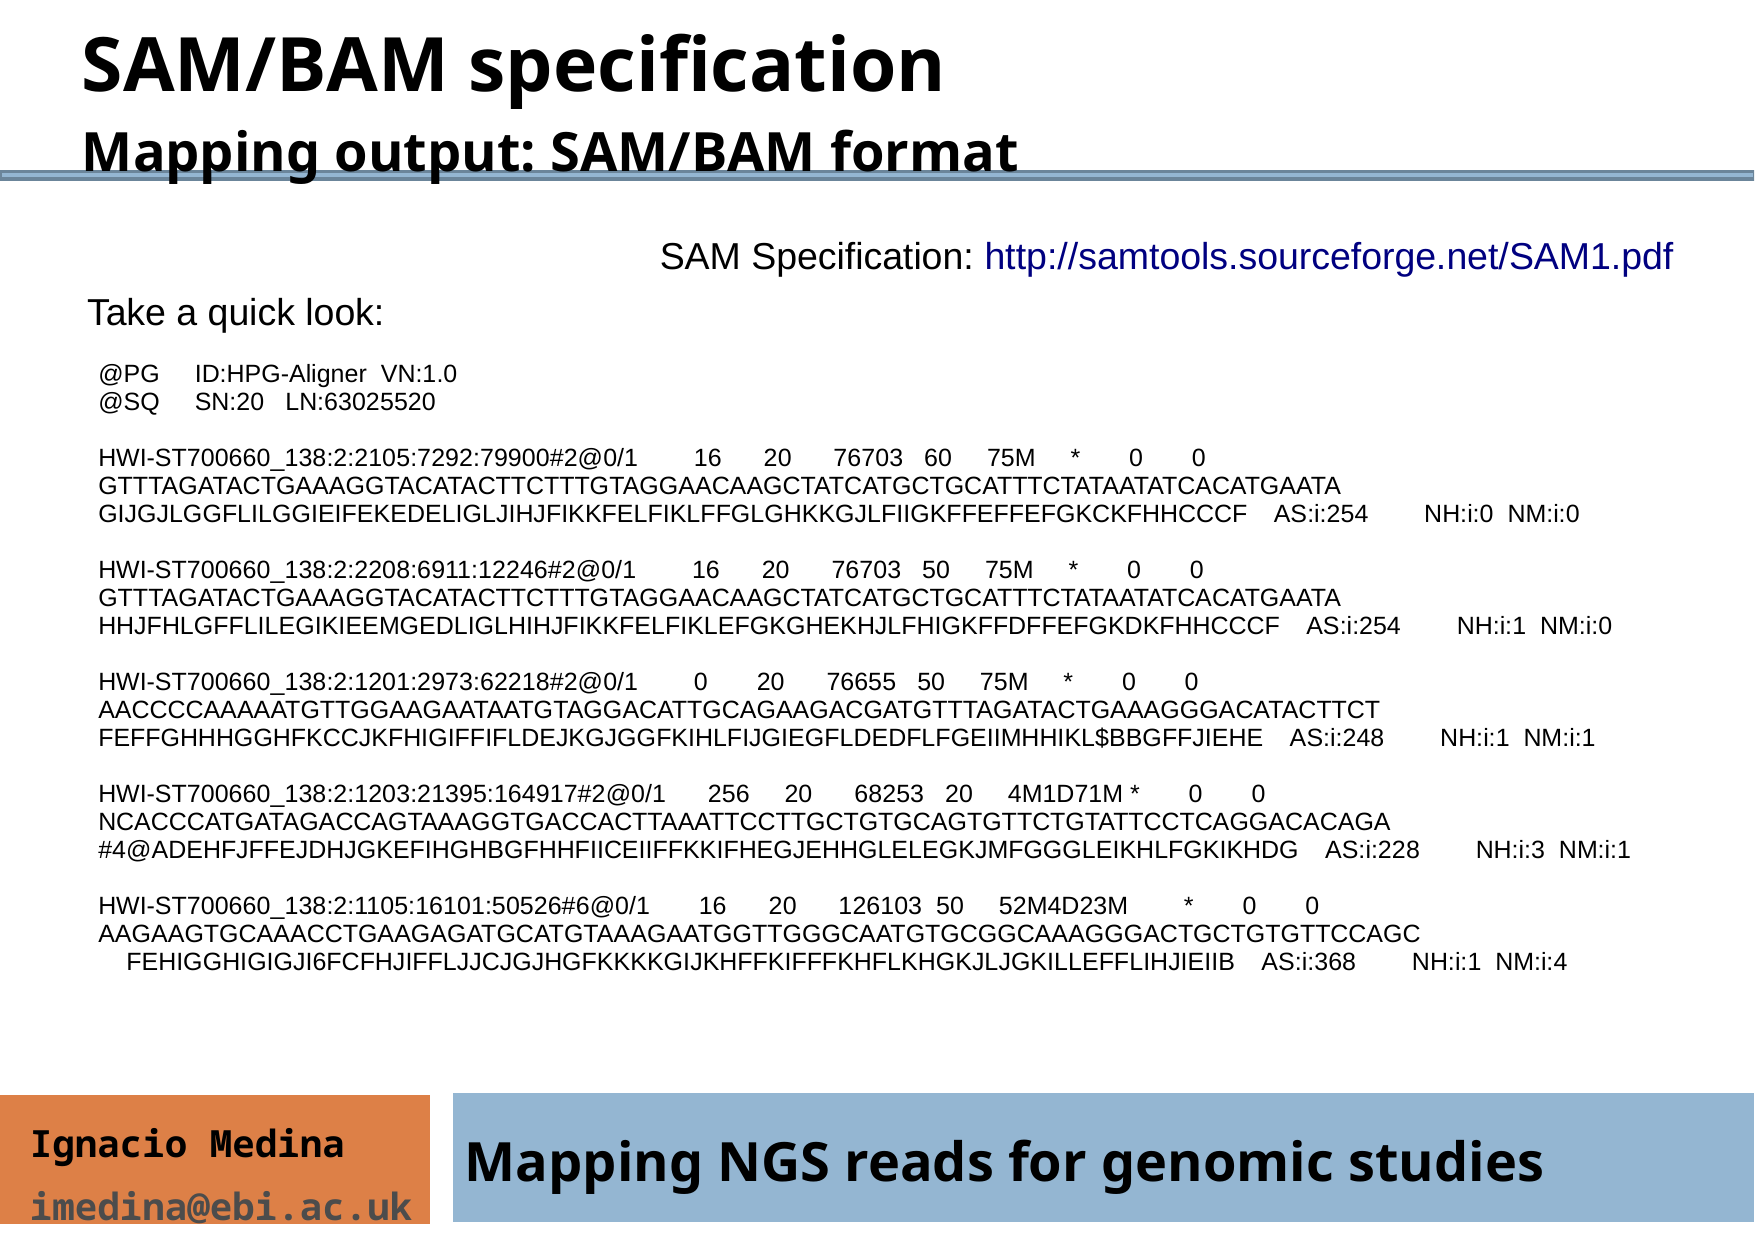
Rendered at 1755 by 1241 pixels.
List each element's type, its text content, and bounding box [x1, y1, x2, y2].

text_box [0, 171, 169, 179]
text_box SAM/BAM specification Mapping output: SAM/BAM format [67, 3, 1688, 169]
text_box [439, 171, 1754, 179]
text_box Mapping NGS reads for genomic studies [450, 1116, 1726, 1195]
text_box [177, 171, 203, 179]
text_box Ignacio Medina imedina@ebi.ac.uk [15, 1110, 436, 1224]
text_box Take a quick look: [72, 284, 898, 341]
text_box SAM Specification: http://samtools.sourceforge.net/SAM1.pdf [645, 227, 1726, 285]
text_box [211, 171, 308, 179]
text_box [314, 171, 431, 179]
text_box @PG ID:HPG-Aligner VN:1.0 @SQ SN:20 LN:63025520 HWI-ST700660_138:2:2105:7292:79900#2@0/1 16 20 76703 60 75M * 0 0 GTTTAGATACTGAAAGGTACATACTTCTTTGTAGGAACAAGCTATCATGCTGCATTTCTATAATATCACATGAATA GIJGJLGGFLILGGIEIFEKEDELIGLJIHJFIKKFELFIKLFFGLGHKKGJLFIIGKFFEFFEFGKCKFHHCCCF AS:i:254 NH:i:0 NM:i:0 HWI-ST700660_138:2:2208:6911:12246#2@0/1 16 20 76703 50 75M * 0 0 GTTTAGATACTGAAAGGTACATACTTCTTTGTAGGAACAAGCTATCATGCTGCATTTCTATAATATCACATGAATA HHJFHLGFFLILEGIKIEEMGEDLIGLHIHJFIKKFELFIKLEFGKGHEKHJLFHIGKFFDFFEFGKDKFHHCCCF AS:i:254 NH:i:1 NM:i:0 HWI-ST700660_138:2:1201:2973:62218#2@0/1 0 20 76655 50 75M * 0 0 AACCCCAAAAATGTTGGAAGAATAATGTAGGACATTGCAGAAGACGATGTTTAGATACTGAAAGGGACATACTTCT FEFFGHHHGGHFKCCJKFHIGIFFIFLDEJKGJGGFKIHLFIJGIEGFLDEDFLFGEIIMHHIKL$BBGFFJIEHE AS:i:248 NH:i:1 NM:i:1 HWI-ST700660_138:2:1203:21395:164917#2@0/1 256 20 68253 20 4M1D71M * 0 0 NCACCCATGATAGACCAGTAAAGGTGACCACTTAAATTCCTTGCTGTGCAGTGTTCTGTATTCCTCAGGACACAGA #4@ADEHFJFFEJDHJGKEFIHGHBGFHHFIICEIIFFKKIFHEGJEHHGLELEGKJMFGGGLEIKHLFGKIKHDG AS:i:228 NH:i:3 NM:i:1 HWI-ST700660_138:2:1105:16101:50526#6@0/1 16 20 126103 50 52M4D23M * 0 0 AAGAAGTGCAAACCTGAAGAGATGCATGTAAAGAATGGTTGGGCAATGTGCGGCAAAGGGACTGCTGTGTTCCAGC FEHIGGHIGIGJI6FCFHJIFFLJJCJGJHGFKKKKGIJKHFFKIFFFKHFLKHGKJLJGKILLEFFLIHJIEIIB AS:i:368 NH:i:1 NM:i:4 [83, 352, 1689, 1012]
